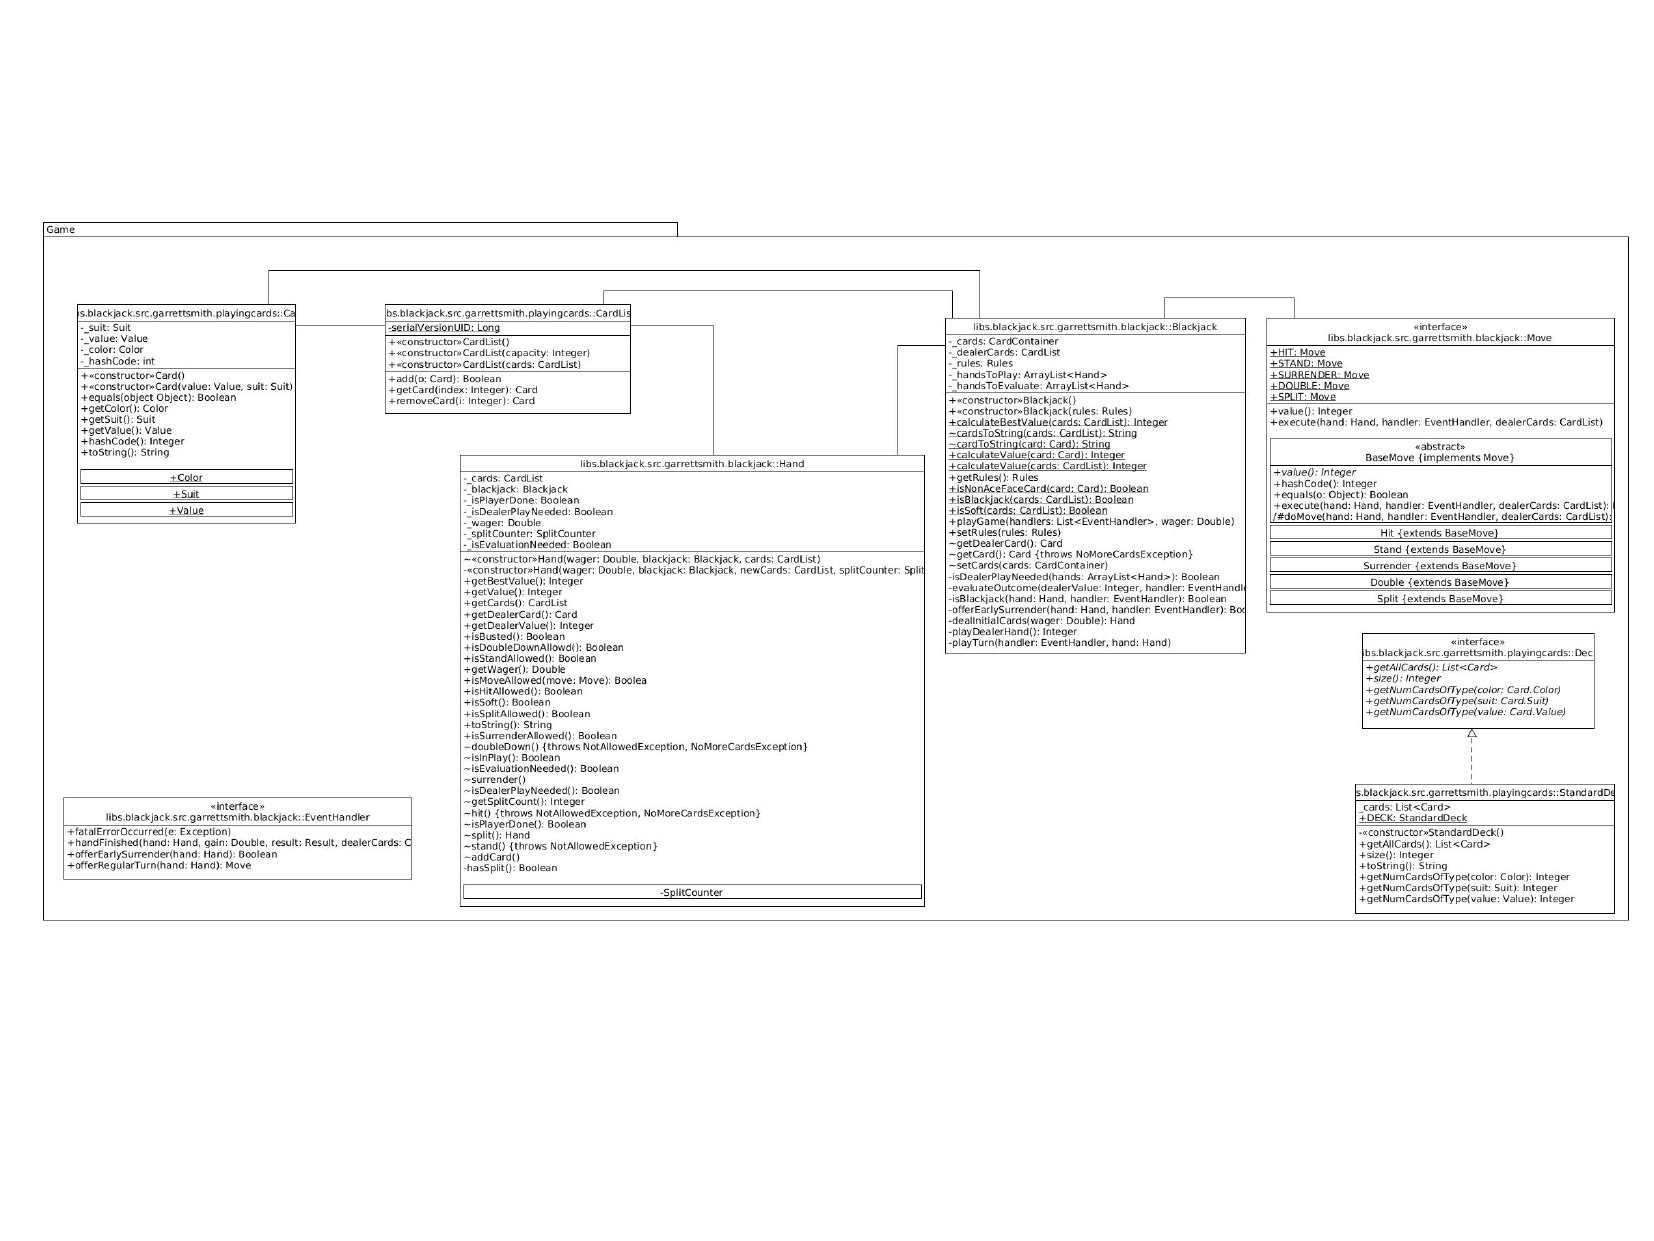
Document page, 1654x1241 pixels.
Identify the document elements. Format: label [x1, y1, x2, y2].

picture [29, 208, 1642, 934]
